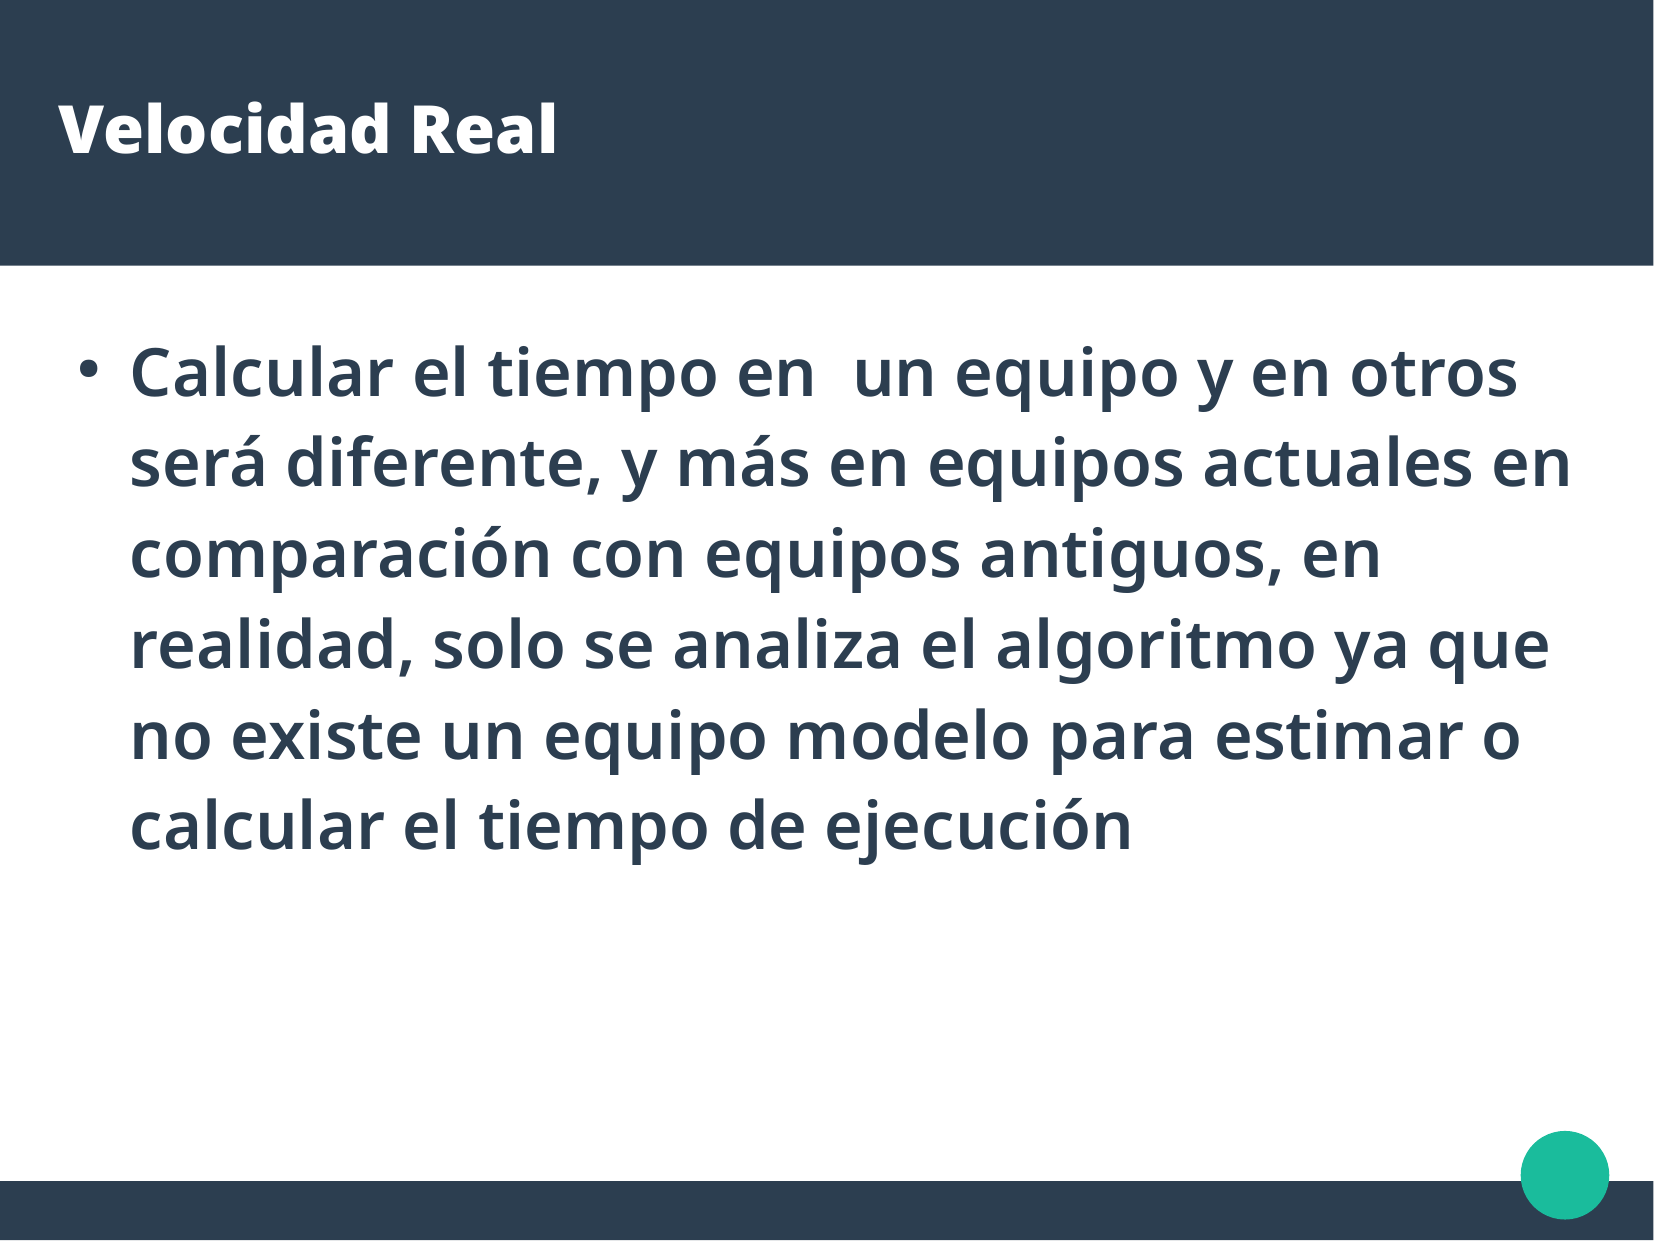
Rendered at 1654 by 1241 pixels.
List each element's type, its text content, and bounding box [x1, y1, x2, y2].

list Calcular el tiempo en un equipo y en otros será diferente, y más en equipos actuales en comparación con equipos antiguos, en realidad, solo se analiza el algoritmo ya que no existe un equipo modelo para estimar o calcular el tiempo de ejecución [59, 324, 1595, 1152]
title Velocidad Real [59, 49, 1595, 207]
